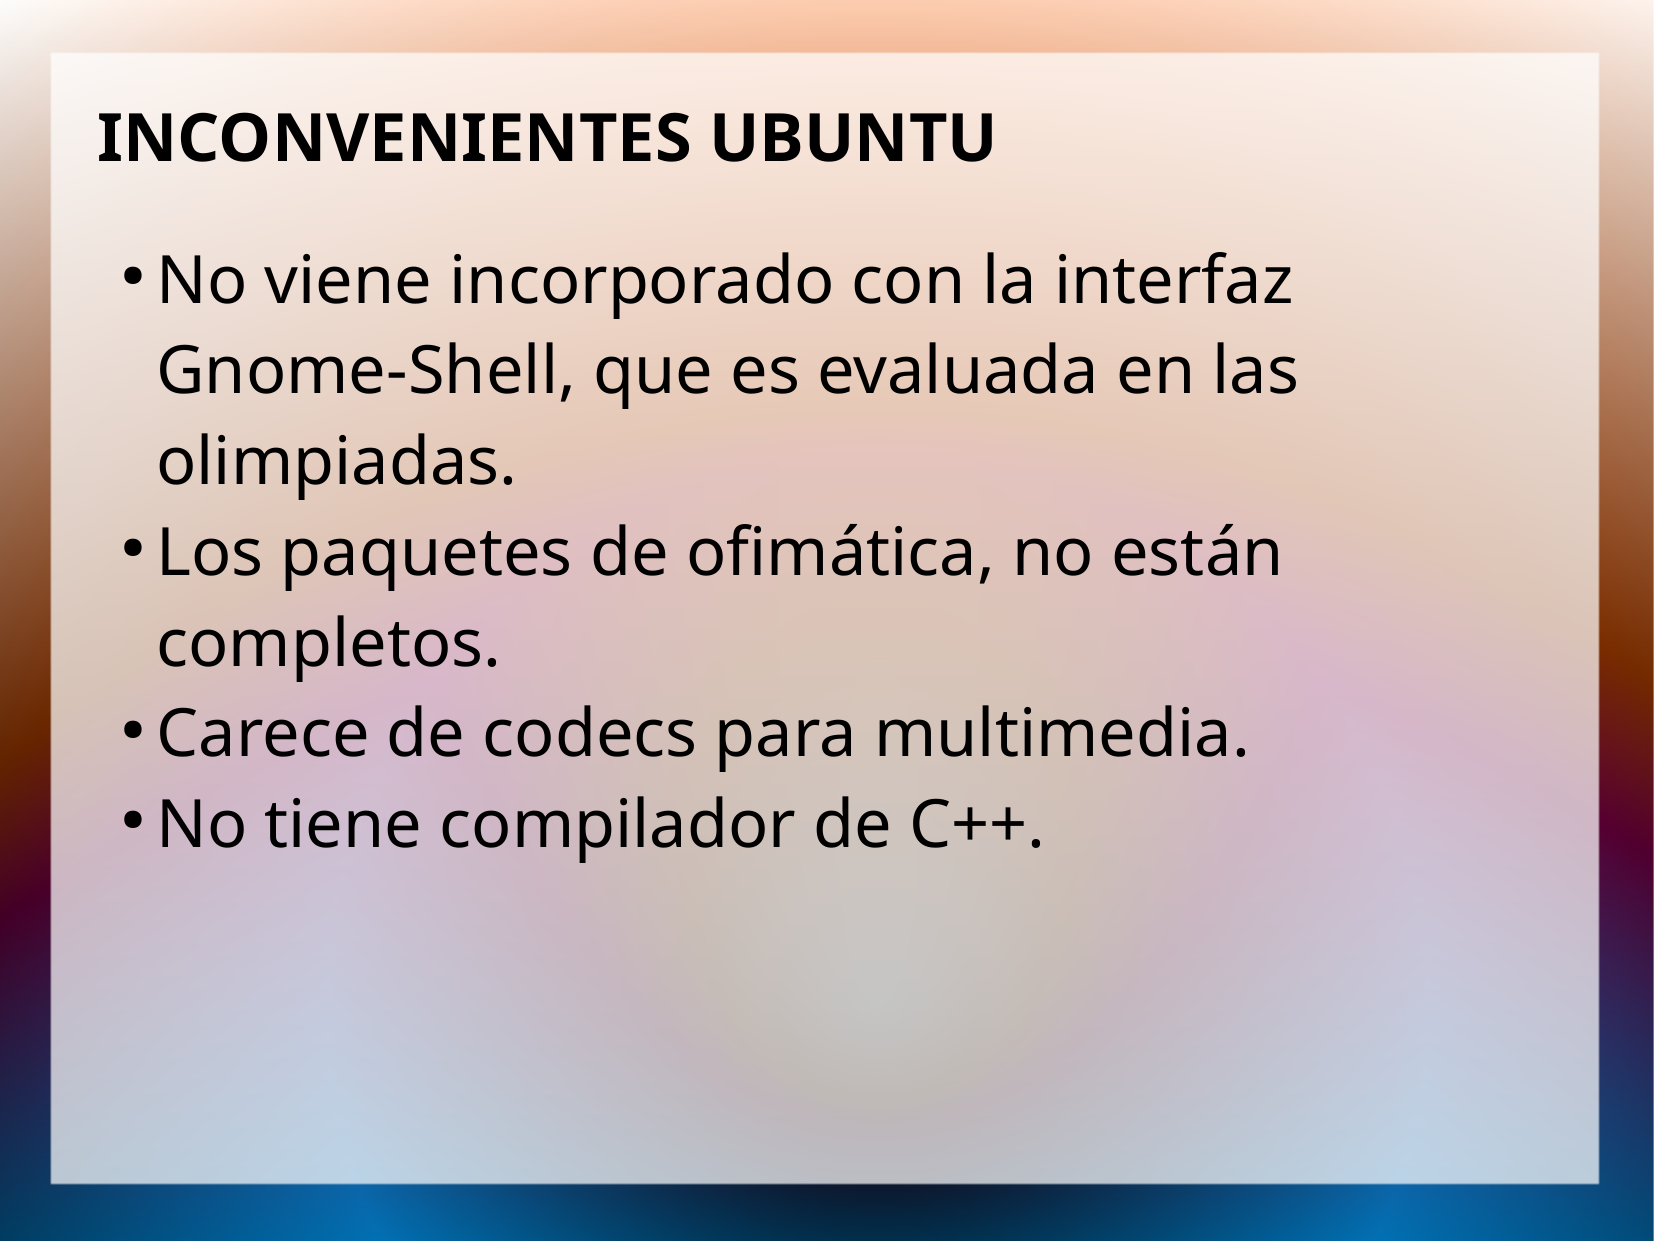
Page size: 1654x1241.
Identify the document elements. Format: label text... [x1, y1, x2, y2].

picture [0, 0, 1654, 1241]
text_box No viene incorporado con la interfaz Gnome-Shell, que es evaluada en las olimpiadas. Los paquetes de ofimática, no están completos. Carece de codecs para multimedia. No tiene compilador de C++. [106, 224, 1560, 1145]
text_box INCONVENIENTES UBUNTU [82, 82, 1205, 190]
